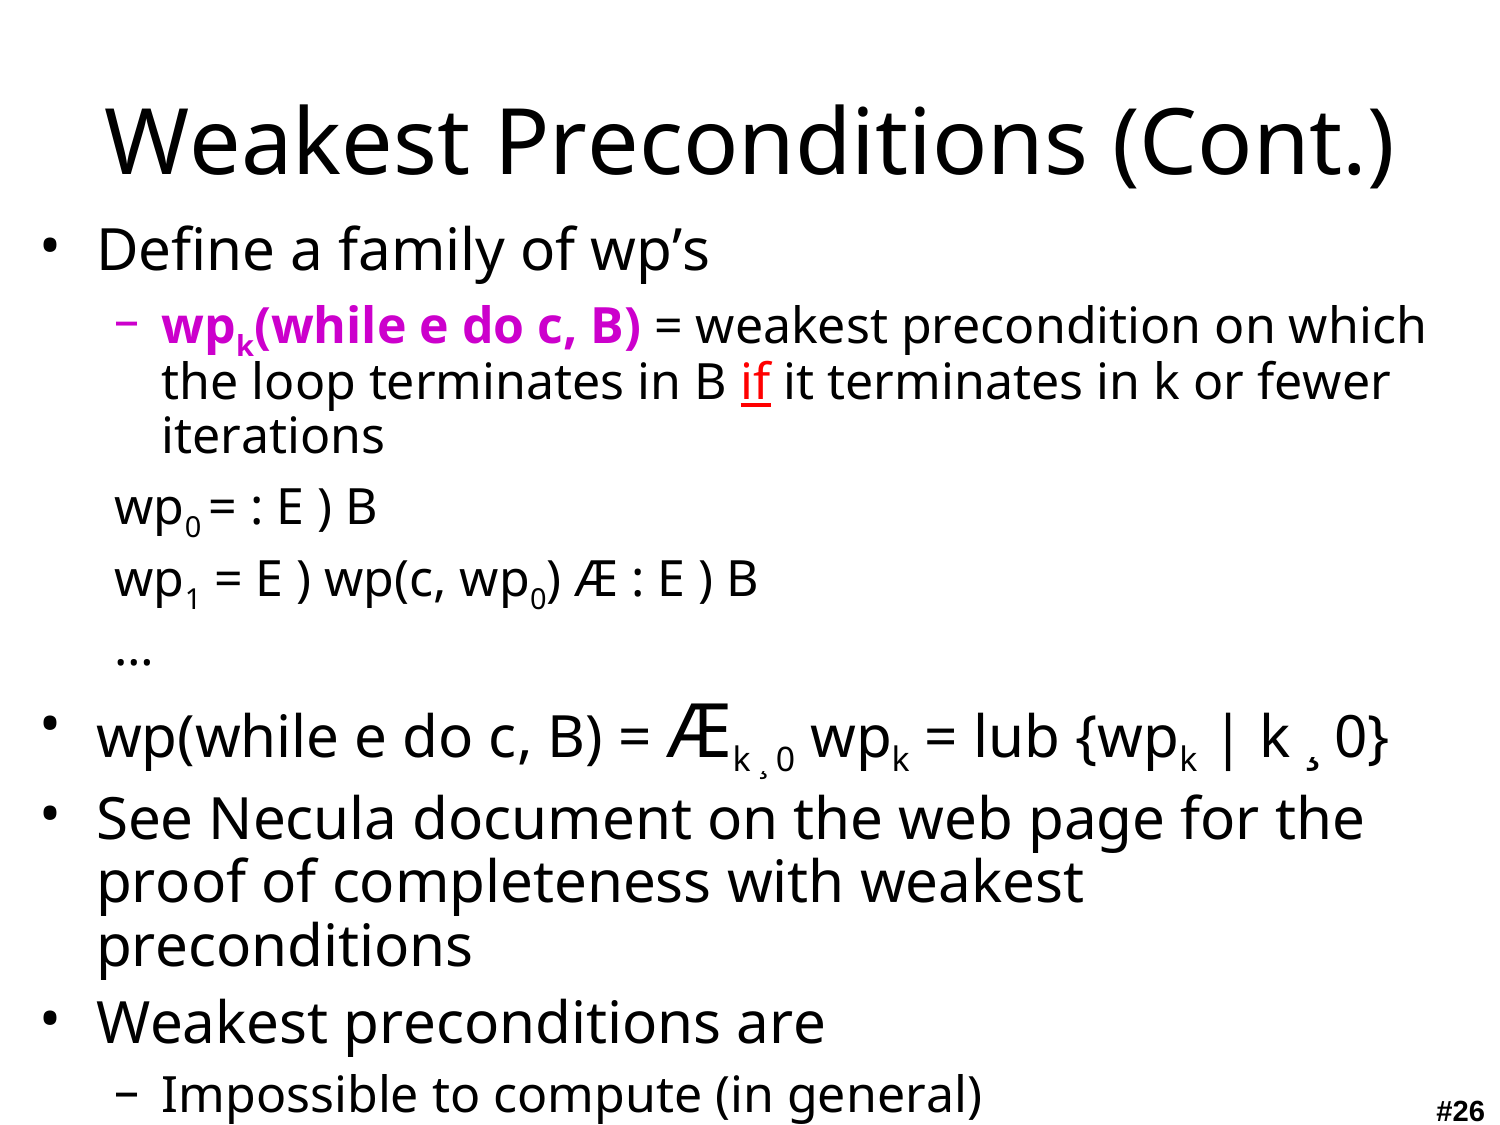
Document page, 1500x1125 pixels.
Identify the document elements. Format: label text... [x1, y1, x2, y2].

title Weakest Preconditions (Cont.) [24, 45, 1476, 212]
list Define a family of wp’s wpk(while e do c, B) = weakest precondition on which the loop terminates in B if it terminates in k or fewer iterations wp0 = : E ) B wp1 = E ) wp(c, wp0) Æ : E ) B … wp(while e do c, B) = Æk ¸ 0 wpk = lub {wpk | k ¸ 0} See Necula document on the web page for the proof of completeness with weakest preconditions Weakest preconditions are Impossible to compute (in general) Can we find something easier to compute yet sufficient? [24, 212, 1476, 1051]
